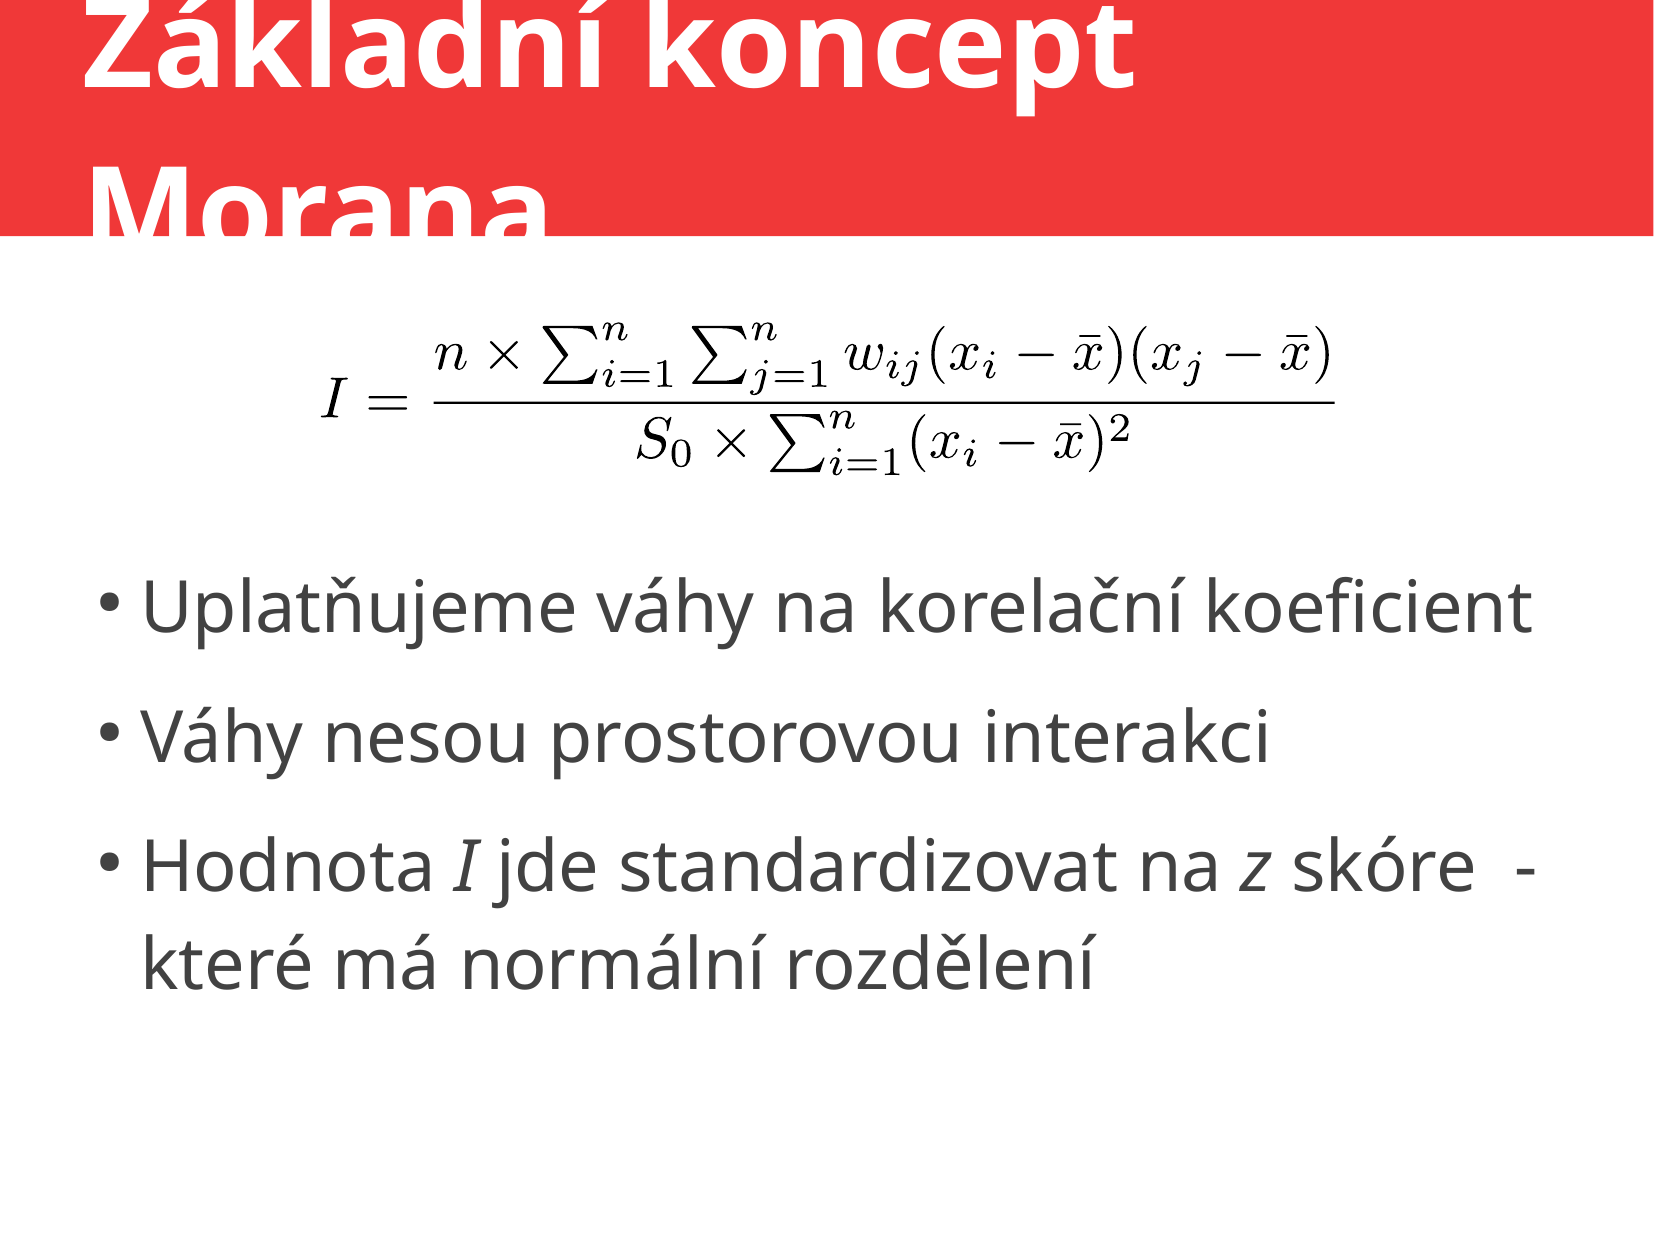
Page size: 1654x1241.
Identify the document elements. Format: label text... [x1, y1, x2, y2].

title Základní koncept Morana [82, 19, 1571, 227]
list Uplatňujeme váhy na korelační koeficient Váhy nesou prostorovou interakci Hodnota I jde standardizovat na z skóre - které má normální rozdělení [82, 555, 1563, 1080]
picture [318, 322, 1335, 476]
